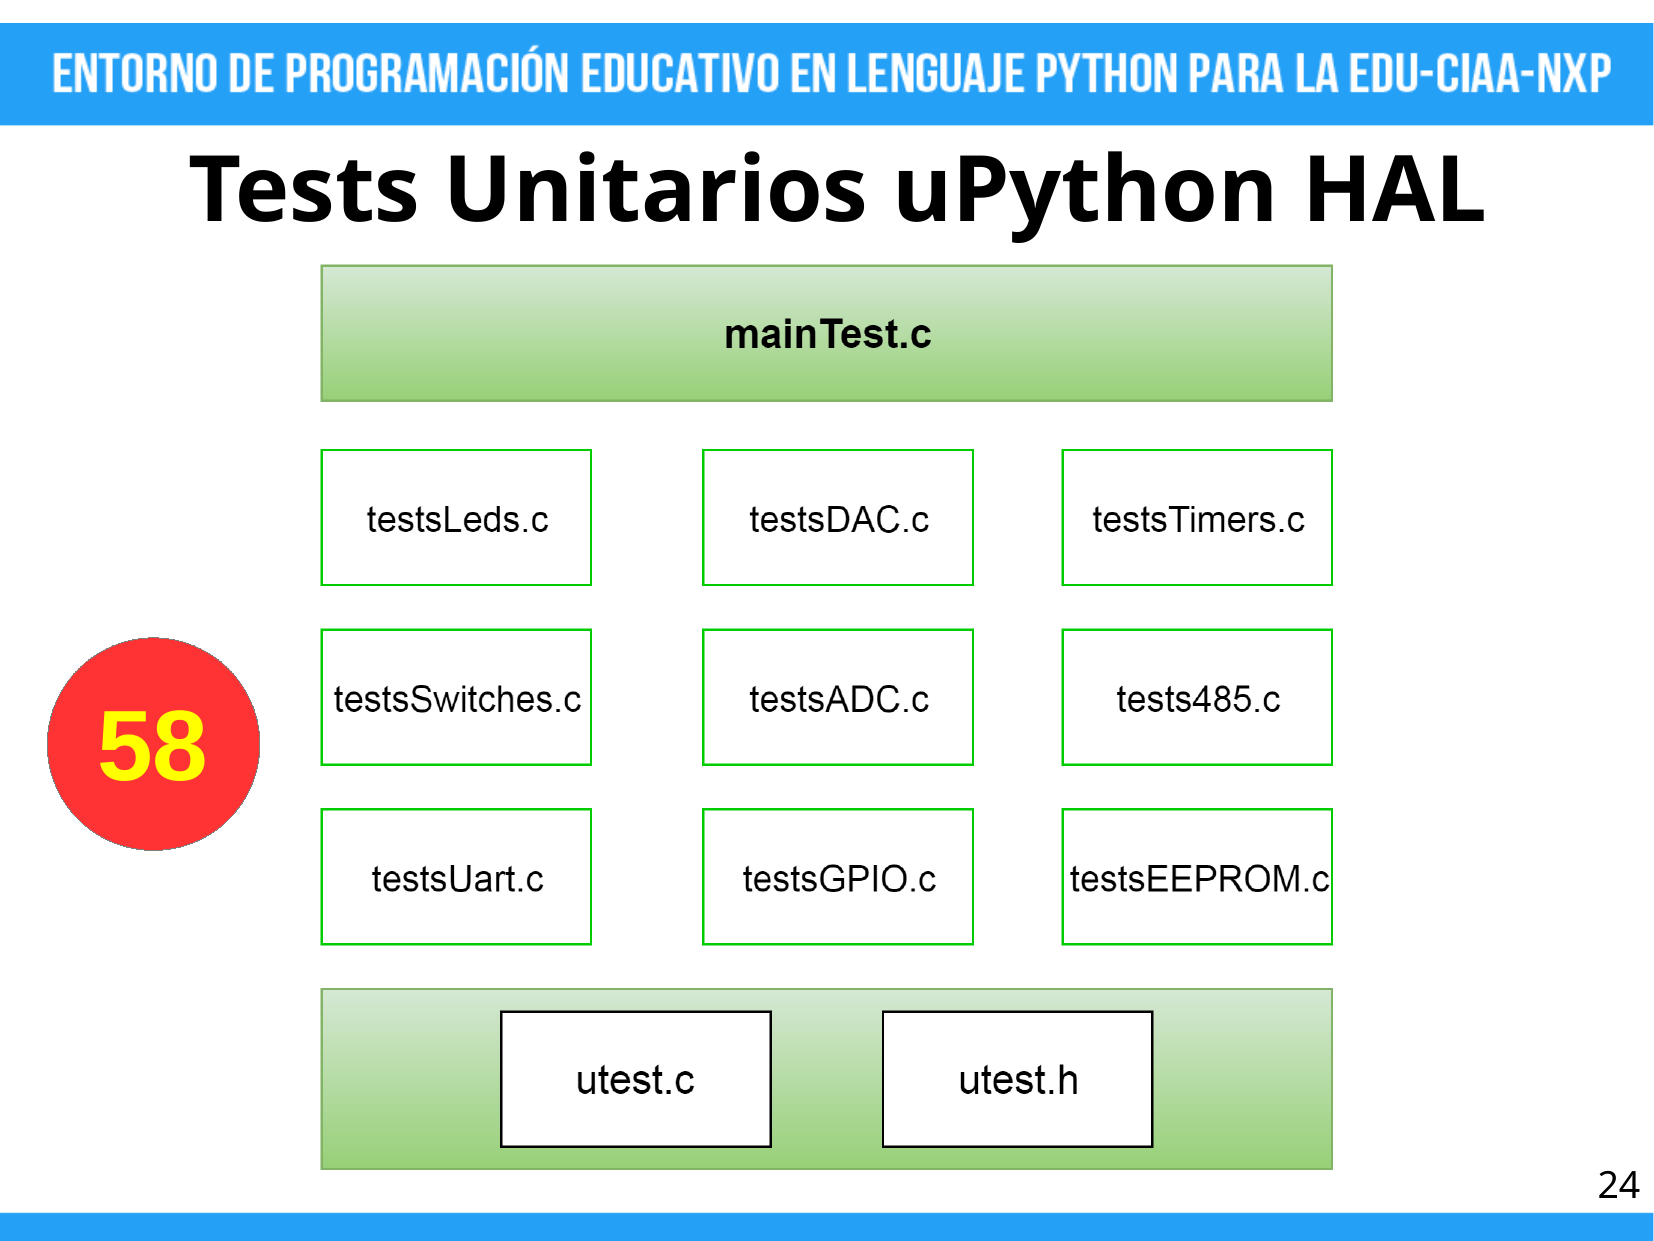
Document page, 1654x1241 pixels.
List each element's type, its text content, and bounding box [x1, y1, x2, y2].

text_box 24 [1582, 1151, 1654, 1241]
text_box 58 [82, 682, 224, 810]
picture [0, 23, 1654, 1241]
text_box [47, 637, 260, 851]
title Tests Unitarios uPython HAL [94, 82, 1583, 290]
